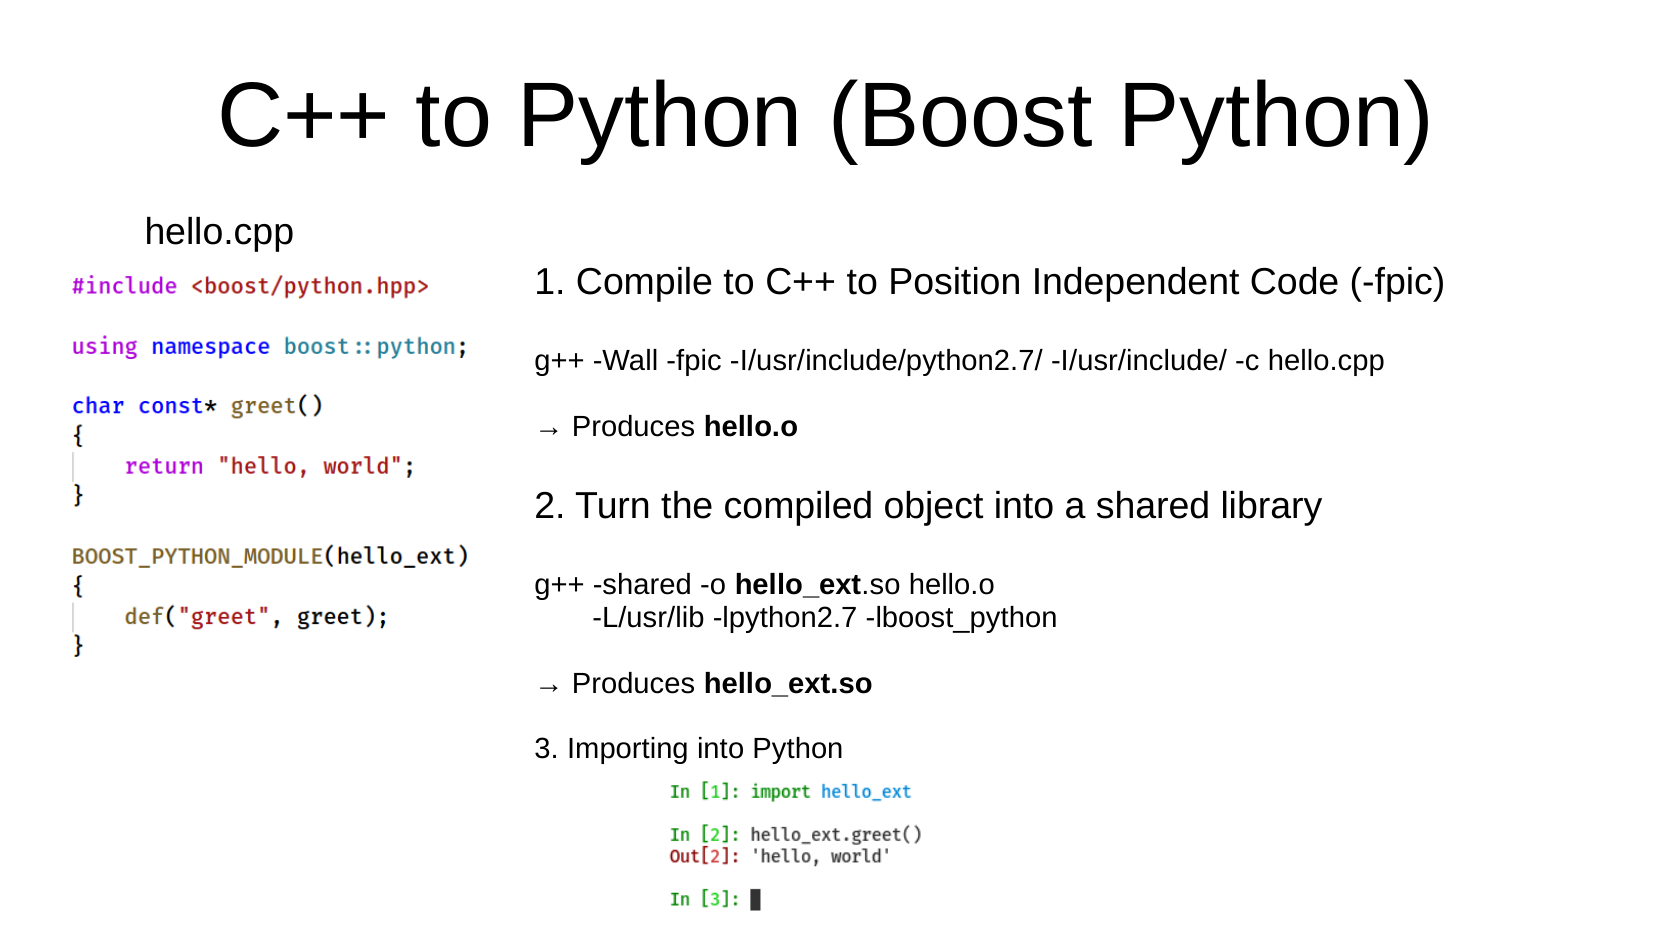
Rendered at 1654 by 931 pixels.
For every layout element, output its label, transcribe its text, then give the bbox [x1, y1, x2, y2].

text_box hello.cpp [129, 203, 310, 260]
text_box 1. Compile to C++ to Position Independent Code (-fpic) g++ -Wall -fpic -I/usr/include/python2.7/ -I/usr/include/ -c hello.cpp → Produces hello.o 2. Turn the compiled object into a shared library g++ -shared -o hello_ext.so hello.o -L/usr/lib -lpython2.7 -lboost_python → Produces hello_ext.so 3. Importing into Python [519, 252, 1619, 773]
title C++ to Python (Boost Python) [82, 37, 1571, 193]
picture [661, 779, 927, 917]
picture [69, 271, 473, 662]
